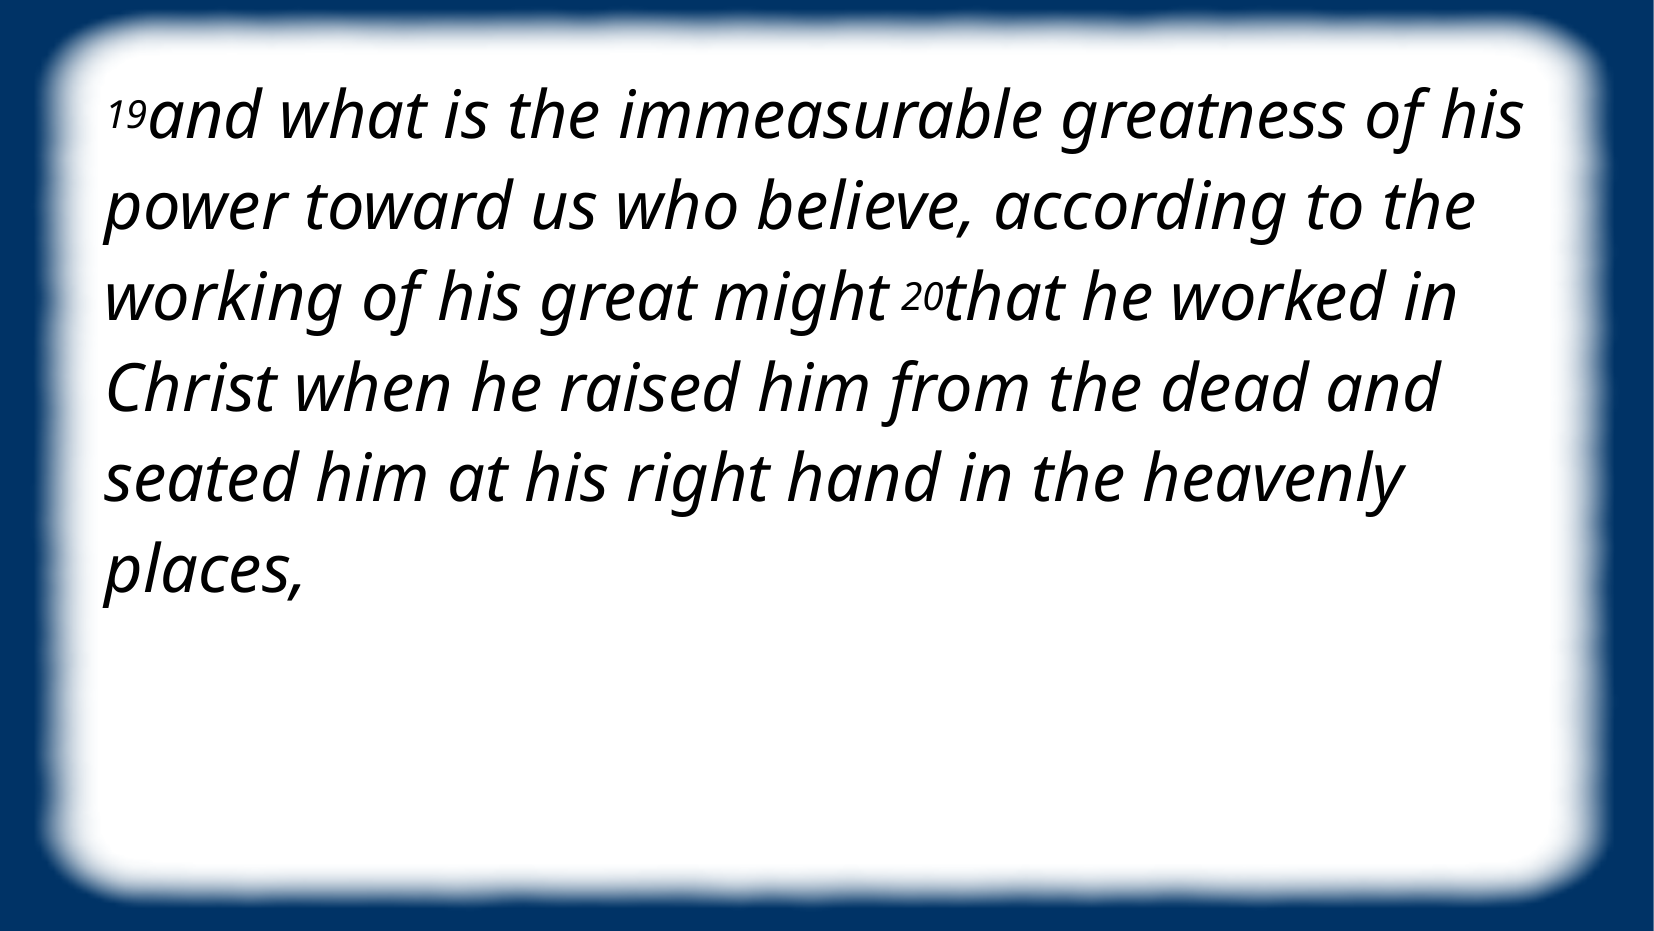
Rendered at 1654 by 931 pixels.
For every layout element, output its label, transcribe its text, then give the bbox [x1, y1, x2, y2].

picture [0, 0, 1654, 931]
text_box 19and what is the immeasurable greatness of his power toward us who believe, according to the working of his great might 20that he worked in Christ when he raised him from the dead and seated him at his right hand in the heavenly places, [90, 60, 1561, 608]
